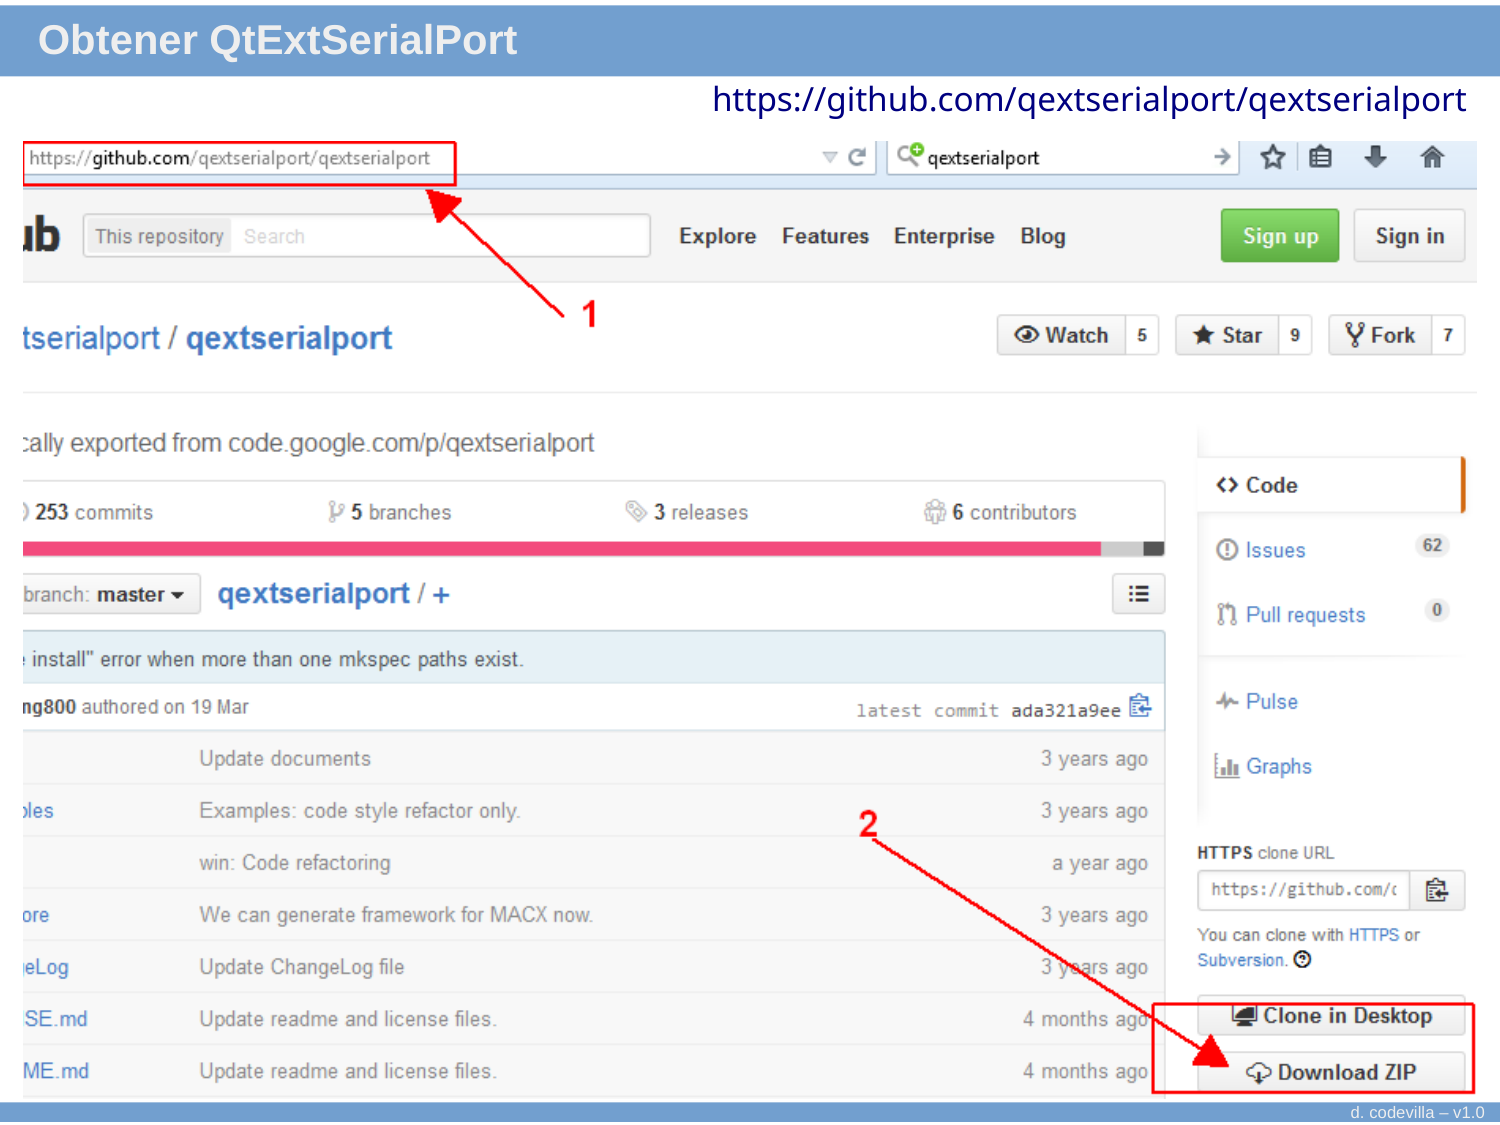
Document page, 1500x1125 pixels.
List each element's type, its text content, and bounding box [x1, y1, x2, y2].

text_box Obtener QtExtSerialPort [23, 5, 534, 72]
text_box https://github.com/qextserialport/qextserialport [602, 70, 1483, 131]
picture [23, 141, 1477, 1099]
